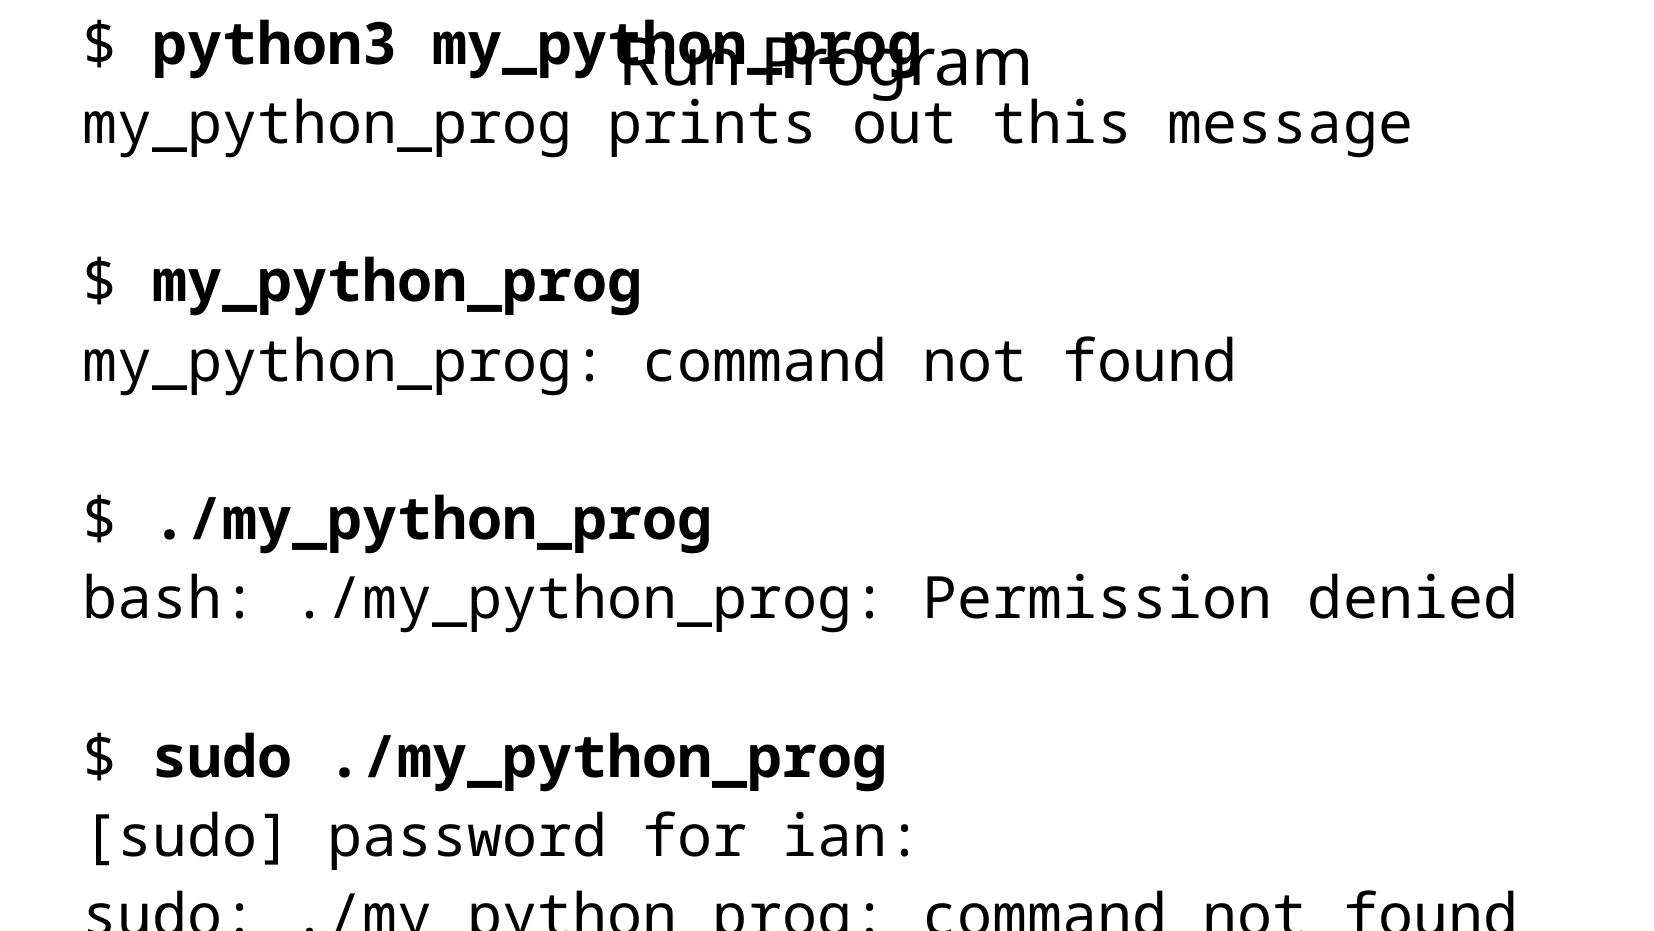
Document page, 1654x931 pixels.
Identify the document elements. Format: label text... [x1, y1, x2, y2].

title Run Program [82, 7, 1571, 113]
text_box $ python3 my_python_prog my_python_prog prints out this message $ my_python_prog my_python_prog: command not found $ ./my_python_prog bash: ./my_python_prog: Permission denied $ sudo ./my_python_prog [sudo] password for ian: sudo: ./my_python_prog: command not found [82, 127, 1571, 827]
